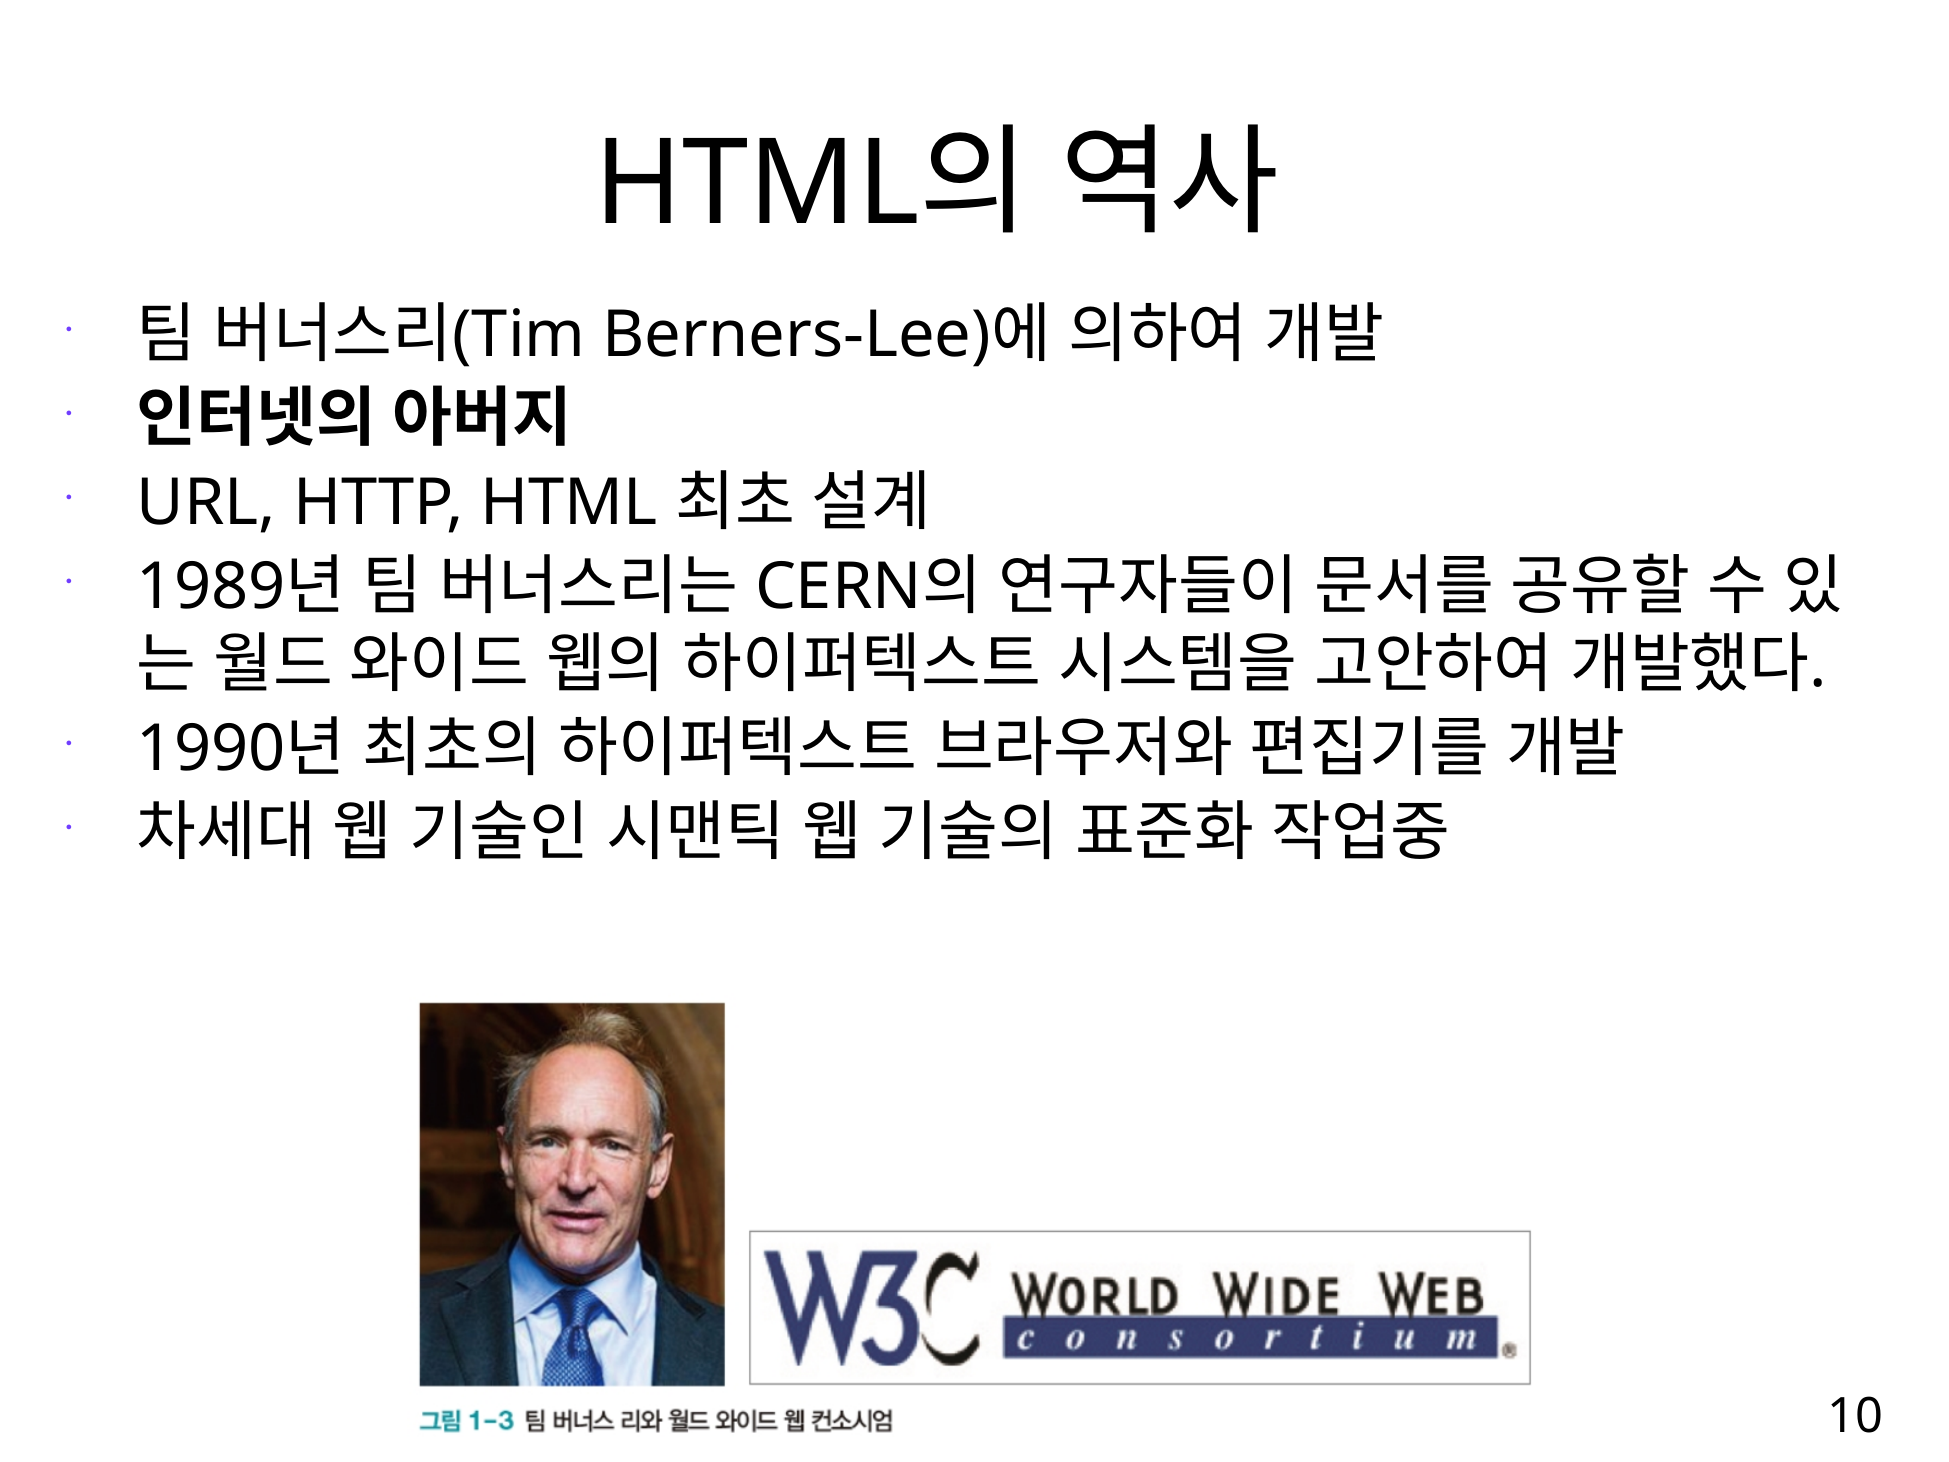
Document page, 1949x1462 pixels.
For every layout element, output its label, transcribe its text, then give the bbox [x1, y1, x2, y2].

list 팀 버너스리(Tim Berners-Lee)에 의하여 개발 인터넷의 아버지 URL, HTTP, HTML 최초 설계 1989년 팀 버너스리는 CERN의 연구자들이 문서를 공유할 수 있는 월드 와이드 웹의 하이퍼텍스트 시스템을 고안하여 개발했다. 1990년 최초의 하이퍼텍스트 브라우저와 편집기를 개발 차세대 웹 기술인 시맨틱 웹 기술의 표준화 작업중 [48, 284, 1897, 1343]
picture [407, 993, 1542, 1437]
slide_number <숫자> [1496, 1372, 1899, 1462]
title HTML의 역사 [156, 92, 1749, 255]
